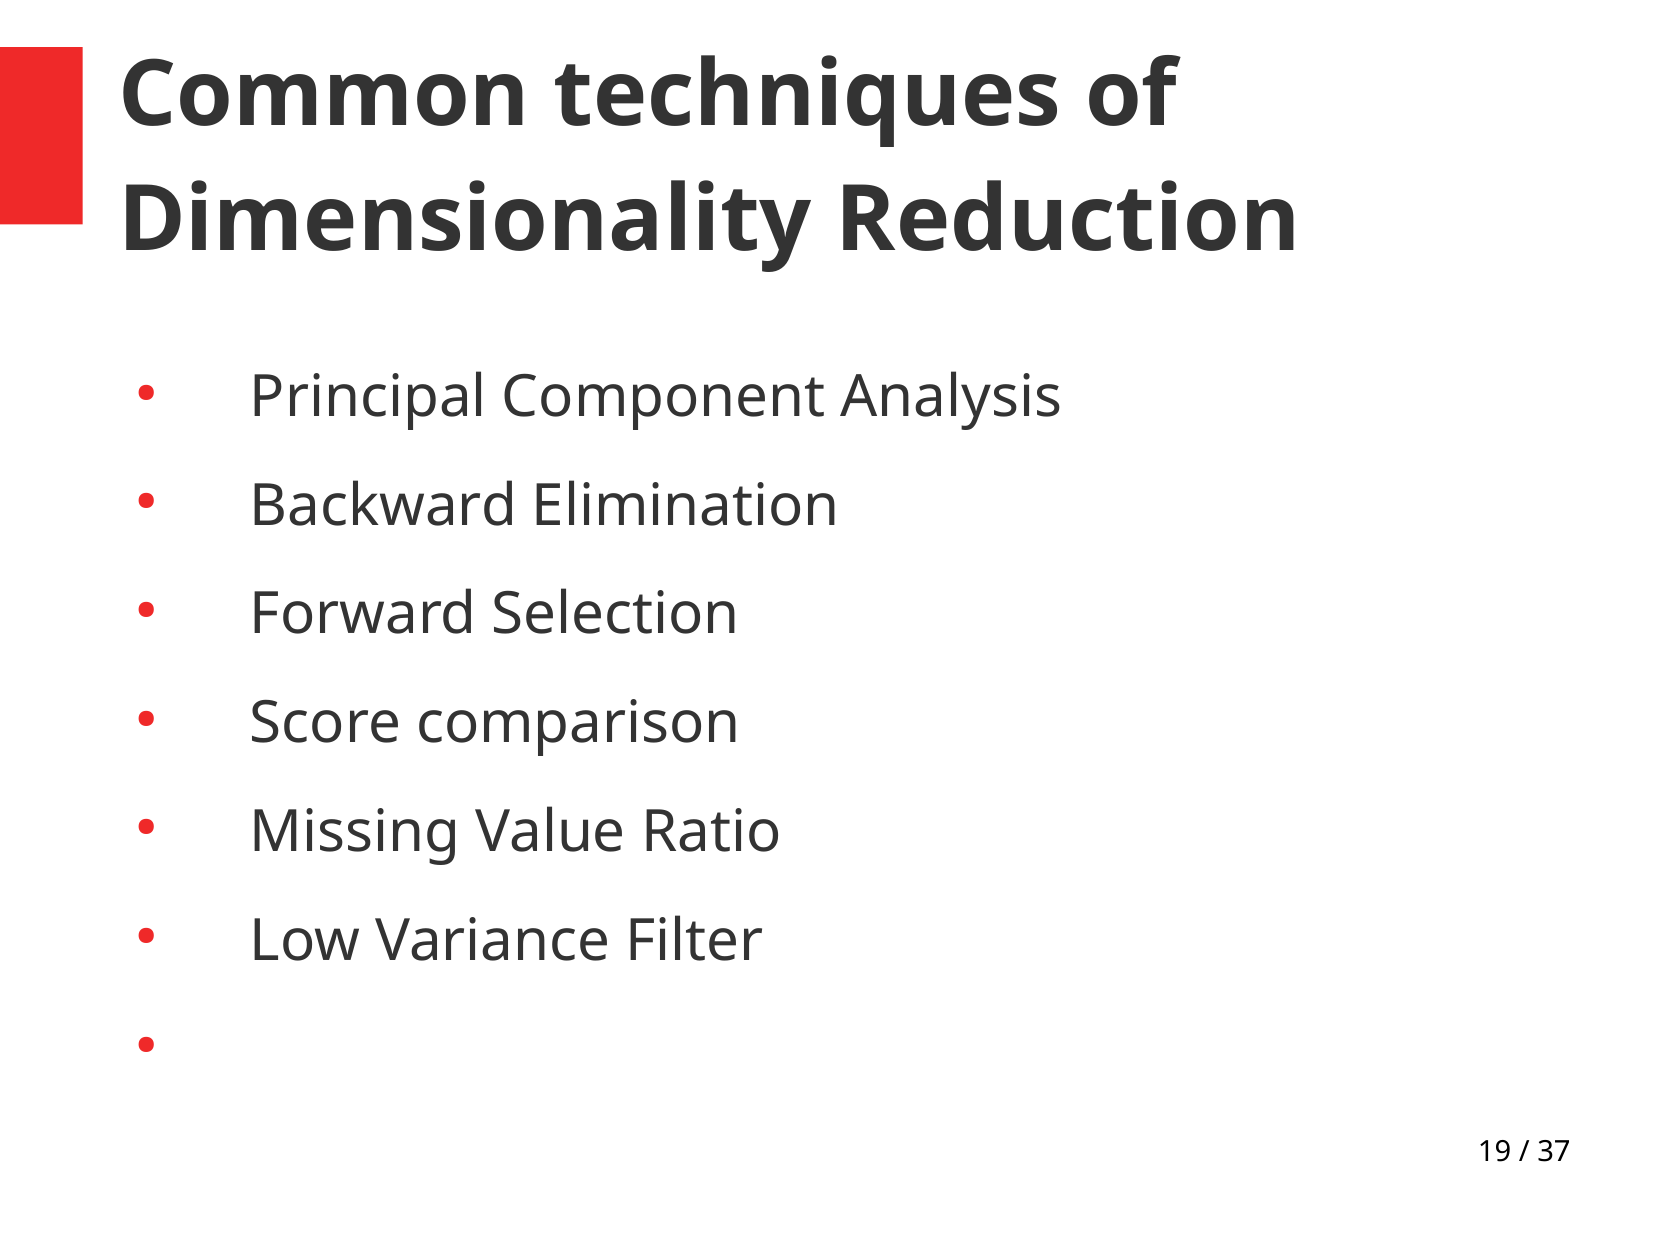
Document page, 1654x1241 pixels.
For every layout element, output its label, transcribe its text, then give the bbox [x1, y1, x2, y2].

title Common techniques of Dimensionality Reduction [118, 28, 1571, 278]
list Principal Component Analysis Backward Elimination Forward Selection Score comparison Missing Value Ratio Low Variance Filter [118, 354, 1536, 1074]
